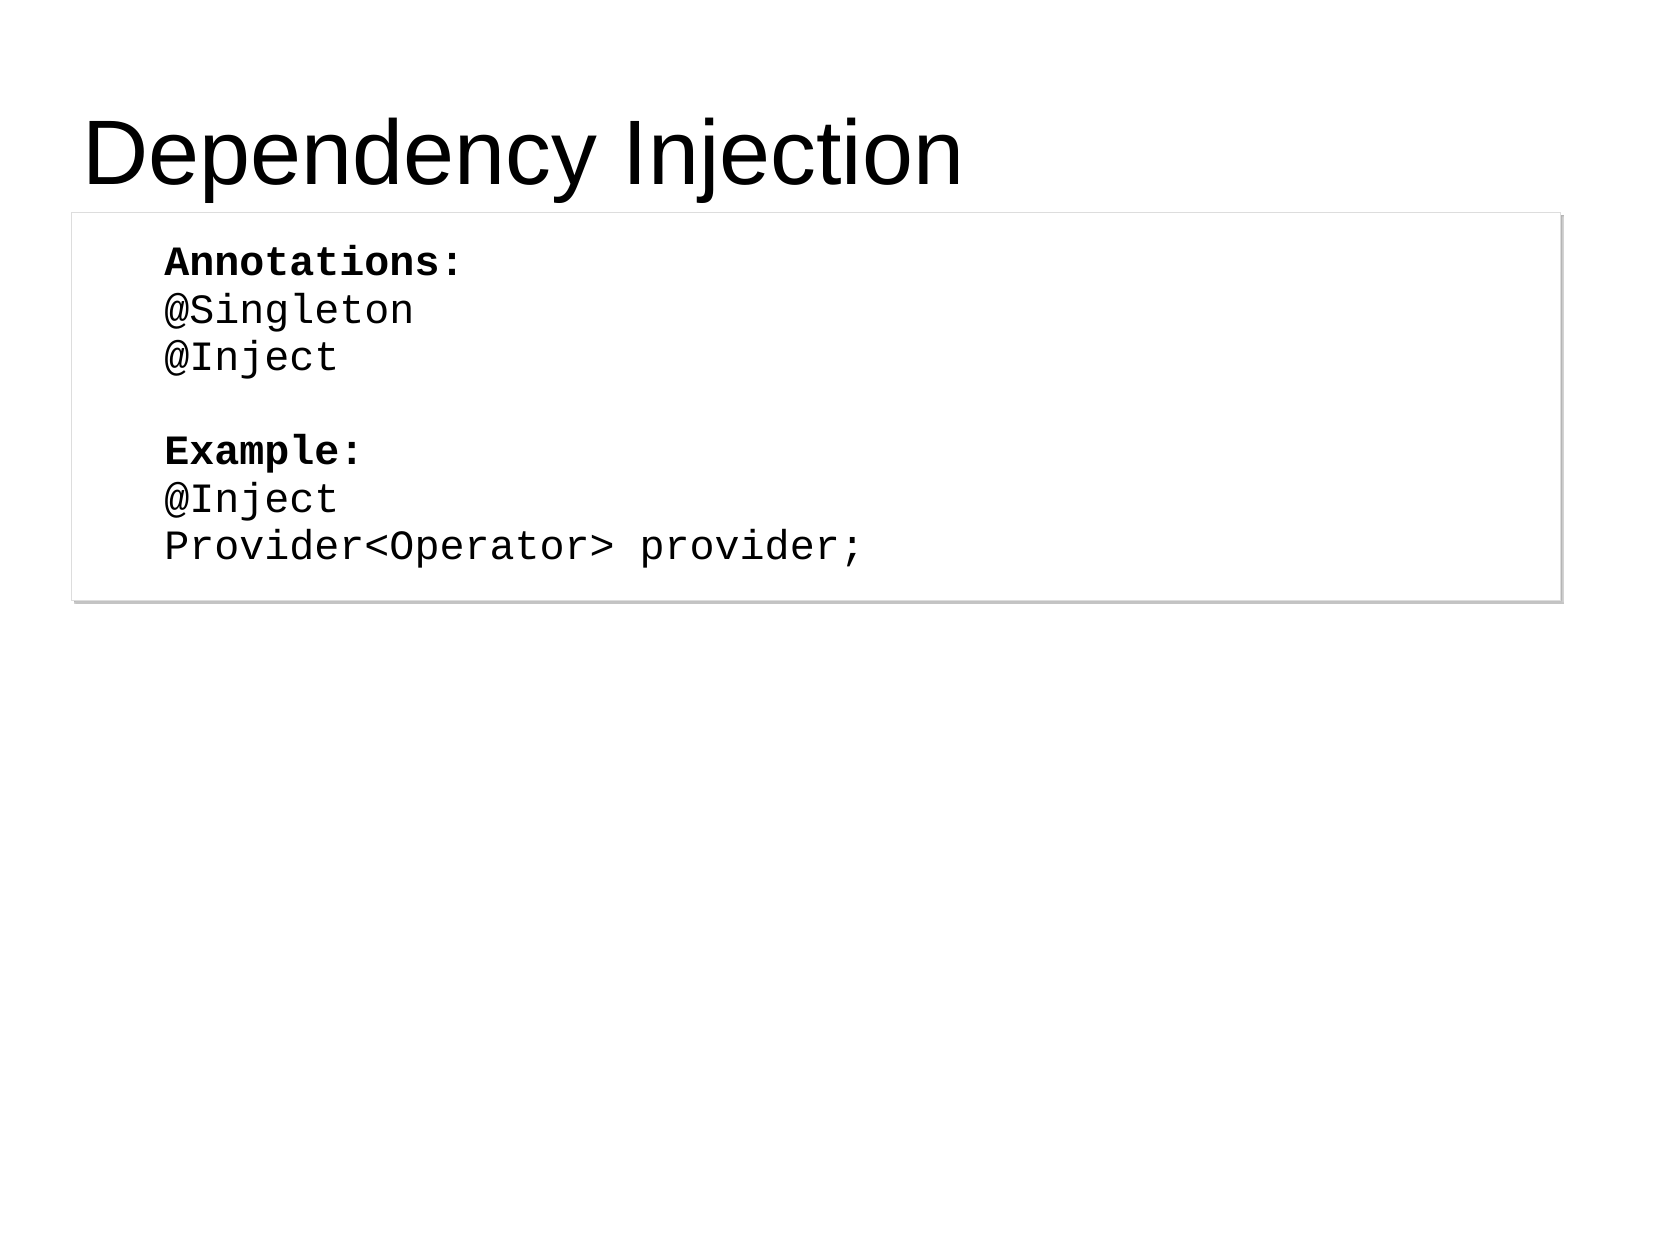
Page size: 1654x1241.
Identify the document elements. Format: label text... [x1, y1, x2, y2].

title Dependency Injection [82, 49, 1571, 257]
subtitle Annotations: @Singleton @Inject Example: @Inject Provider<Operator> provider; [71, 212, 1561, 601]
